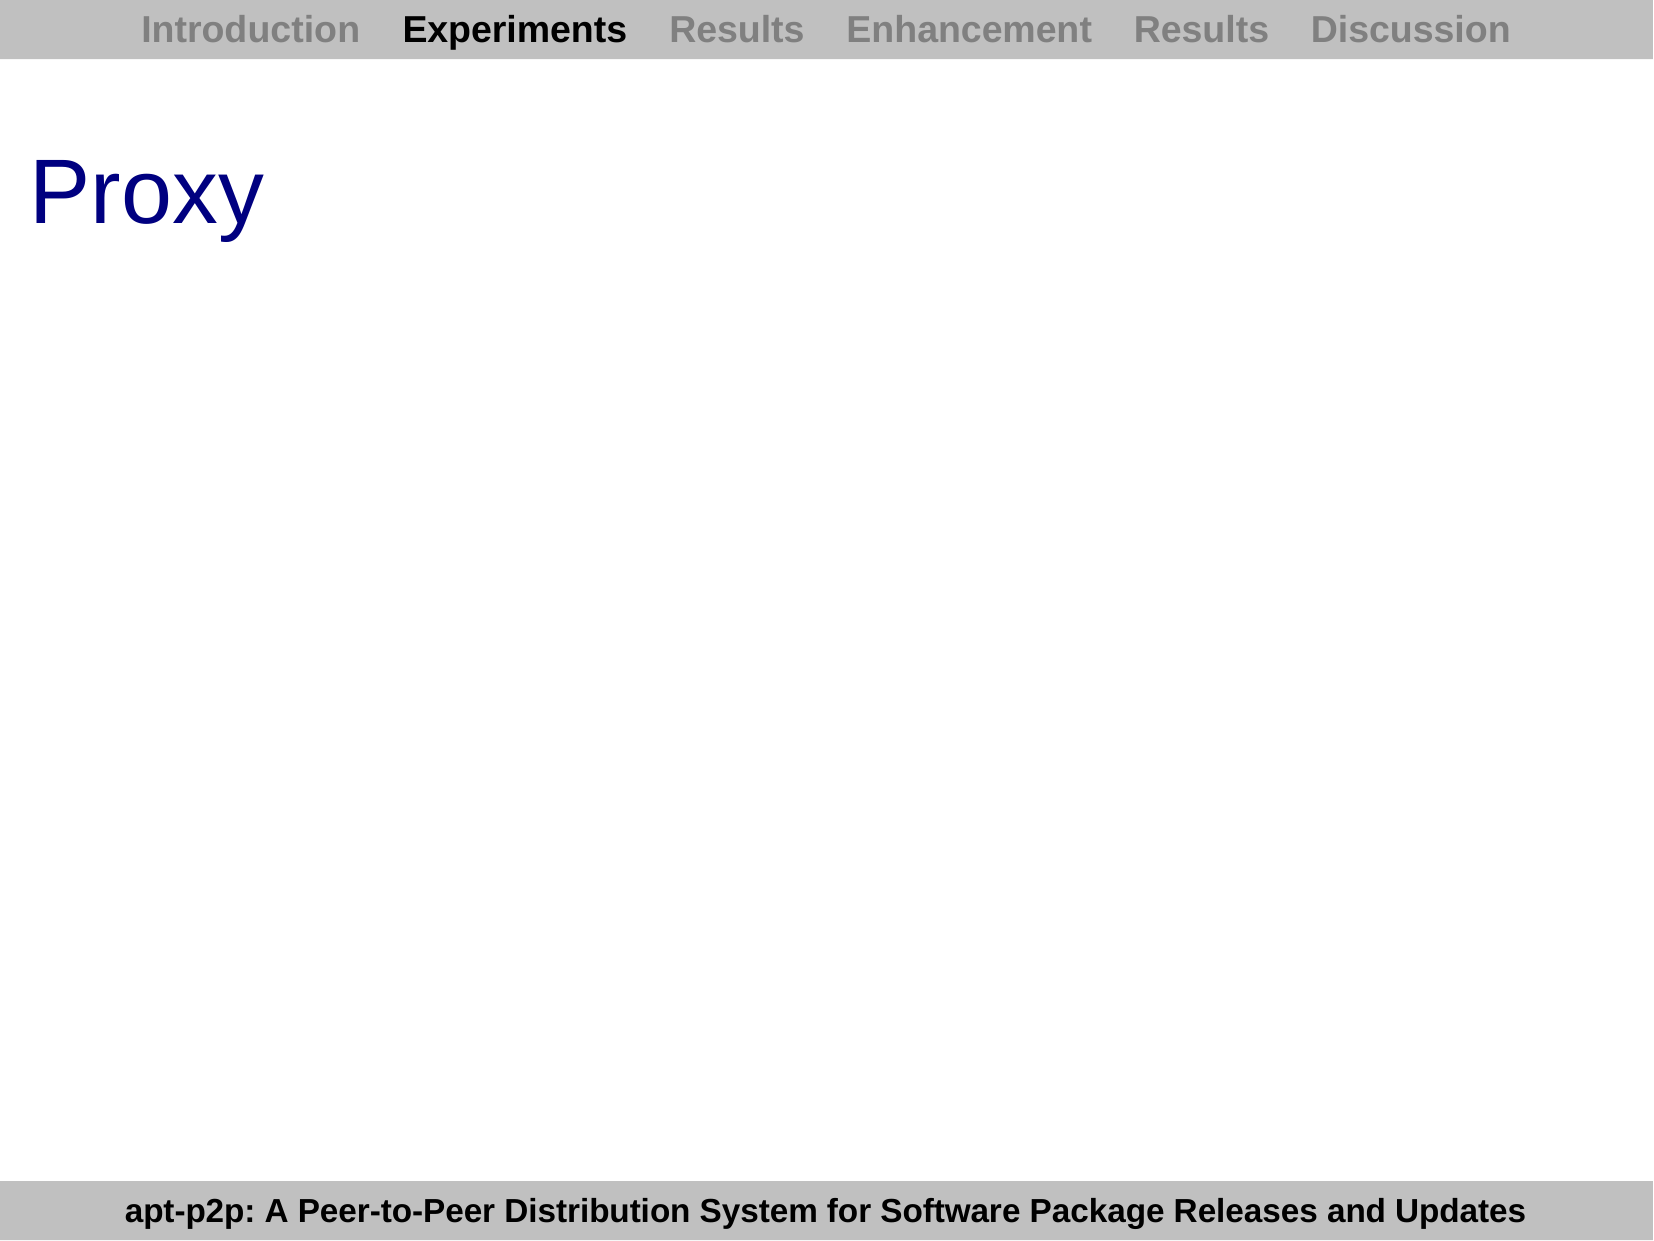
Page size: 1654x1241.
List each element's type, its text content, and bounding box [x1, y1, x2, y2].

title Proxy [29, 88, 1442, 296]
